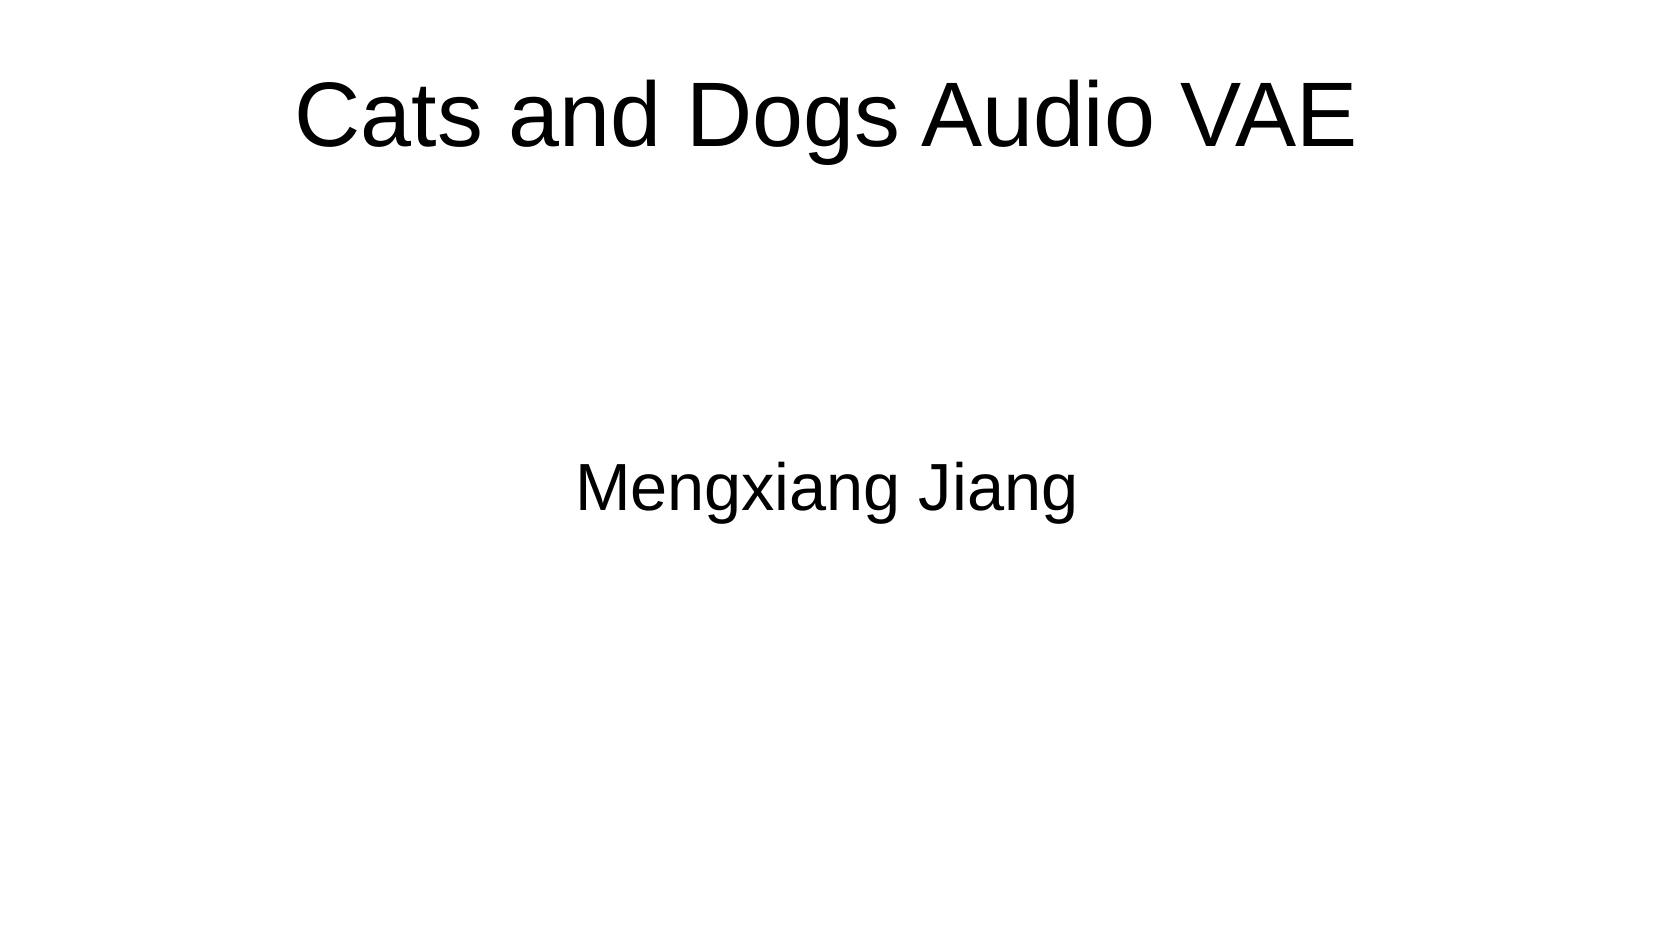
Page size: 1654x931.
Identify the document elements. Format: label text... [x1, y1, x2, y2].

title Cats and Dogs Audio VAE [82, 37, 1571, 193]
subtitle Mengxiang Jiang [82, 217, 1571, 758]
